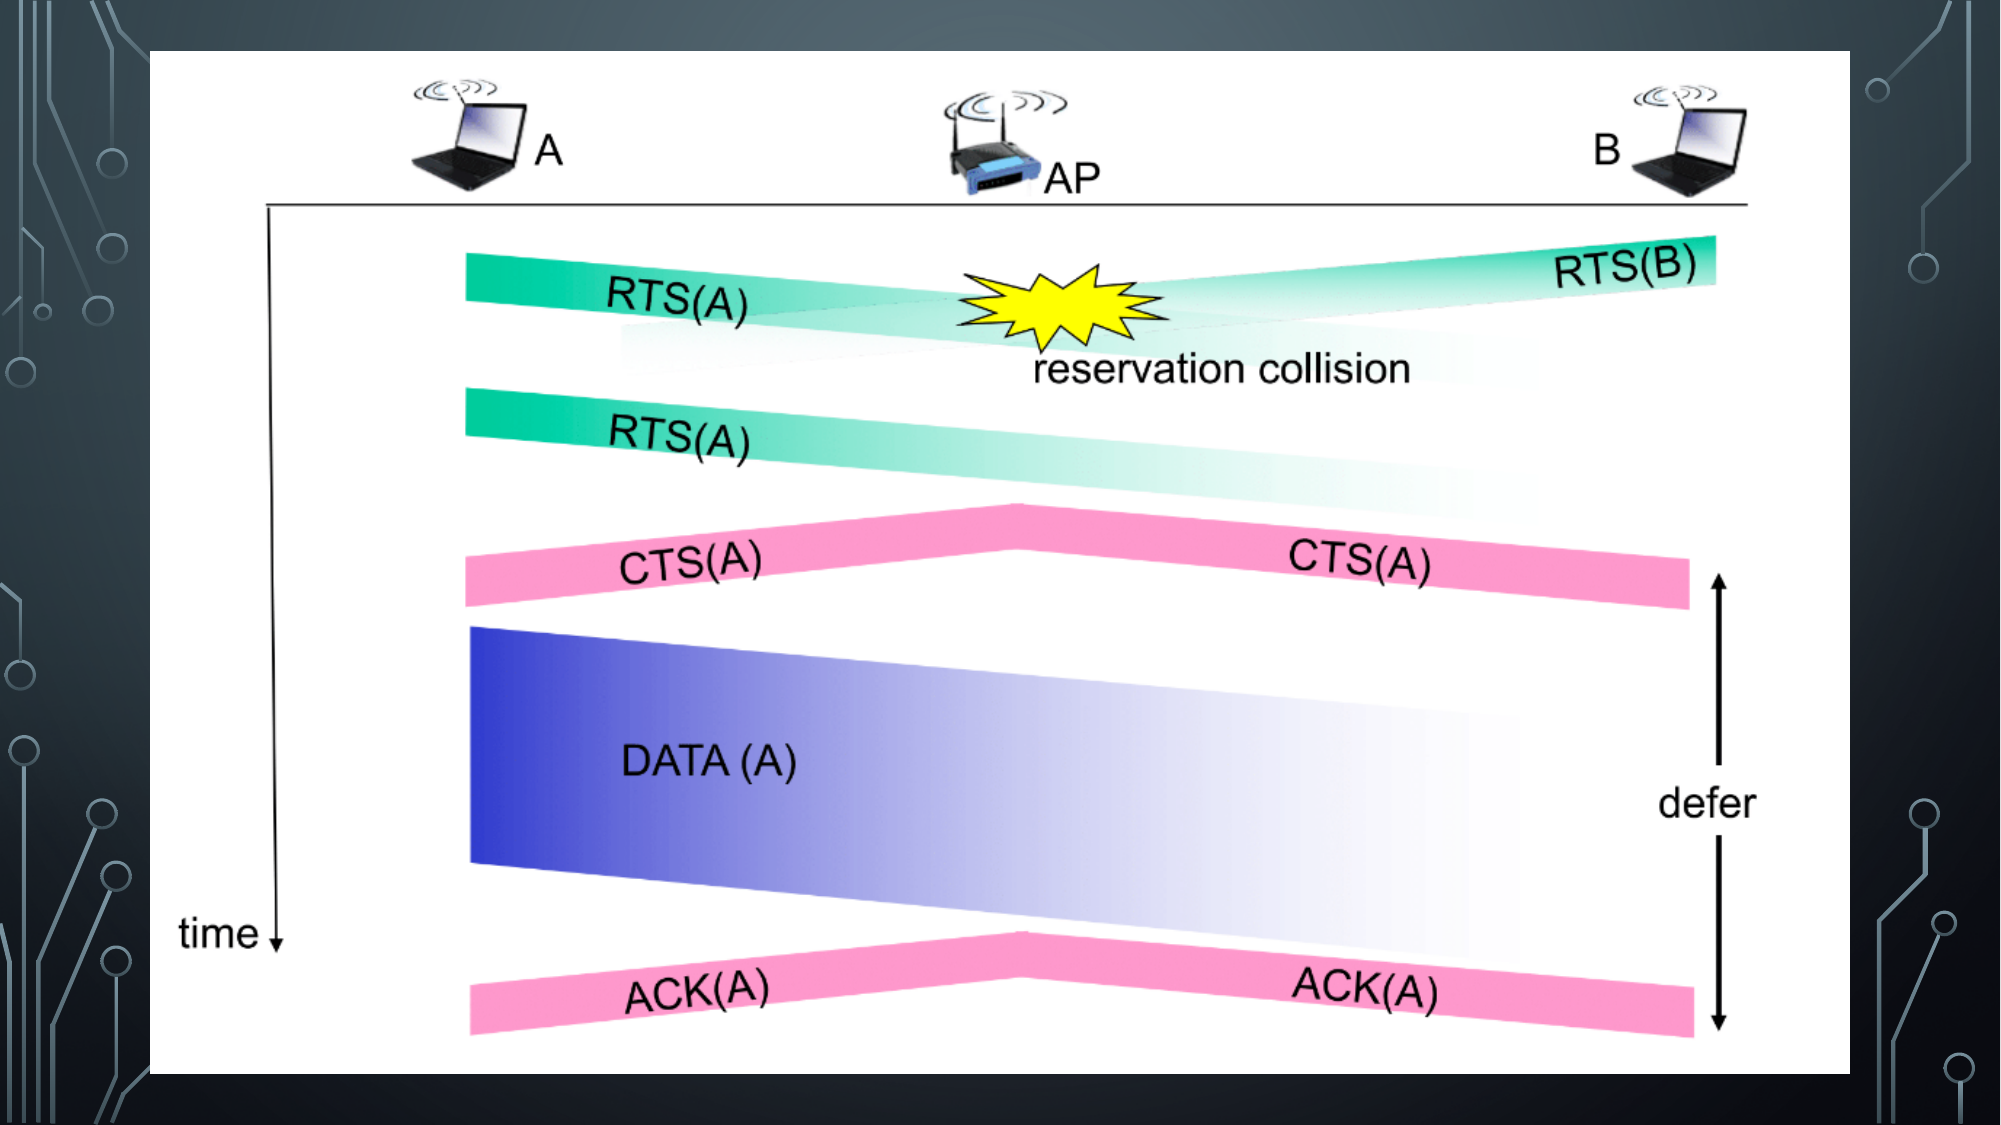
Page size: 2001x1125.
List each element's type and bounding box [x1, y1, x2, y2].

picture [150, 51, 1850, 1074]
